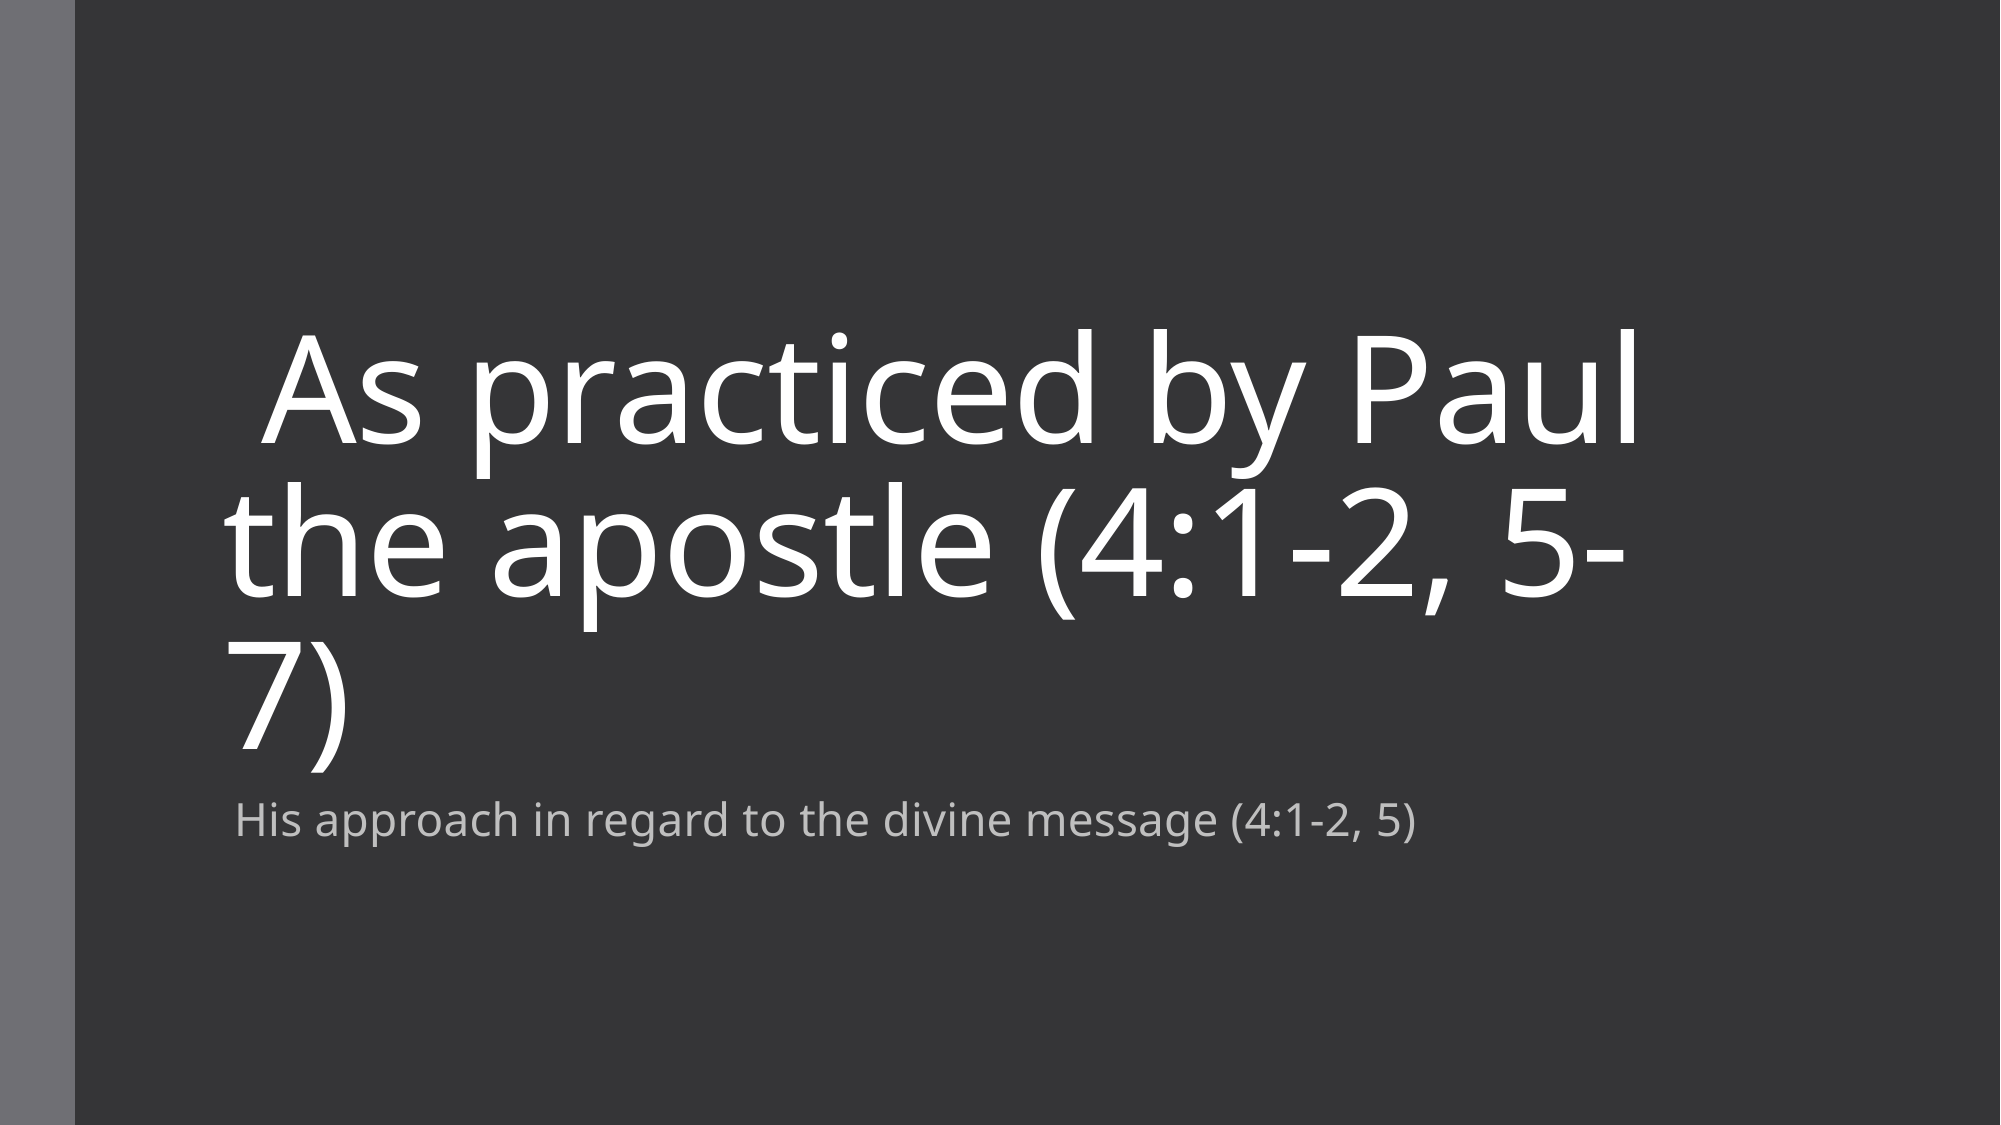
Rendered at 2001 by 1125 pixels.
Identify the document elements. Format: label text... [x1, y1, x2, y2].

subtitle His approach in regard to the divine message (4:1-2, 5) [206, 787, 1752, 1066]
title As practiced by Paul the apostle (4:1-2, 5-7) [206, 124, 1752, 787]
